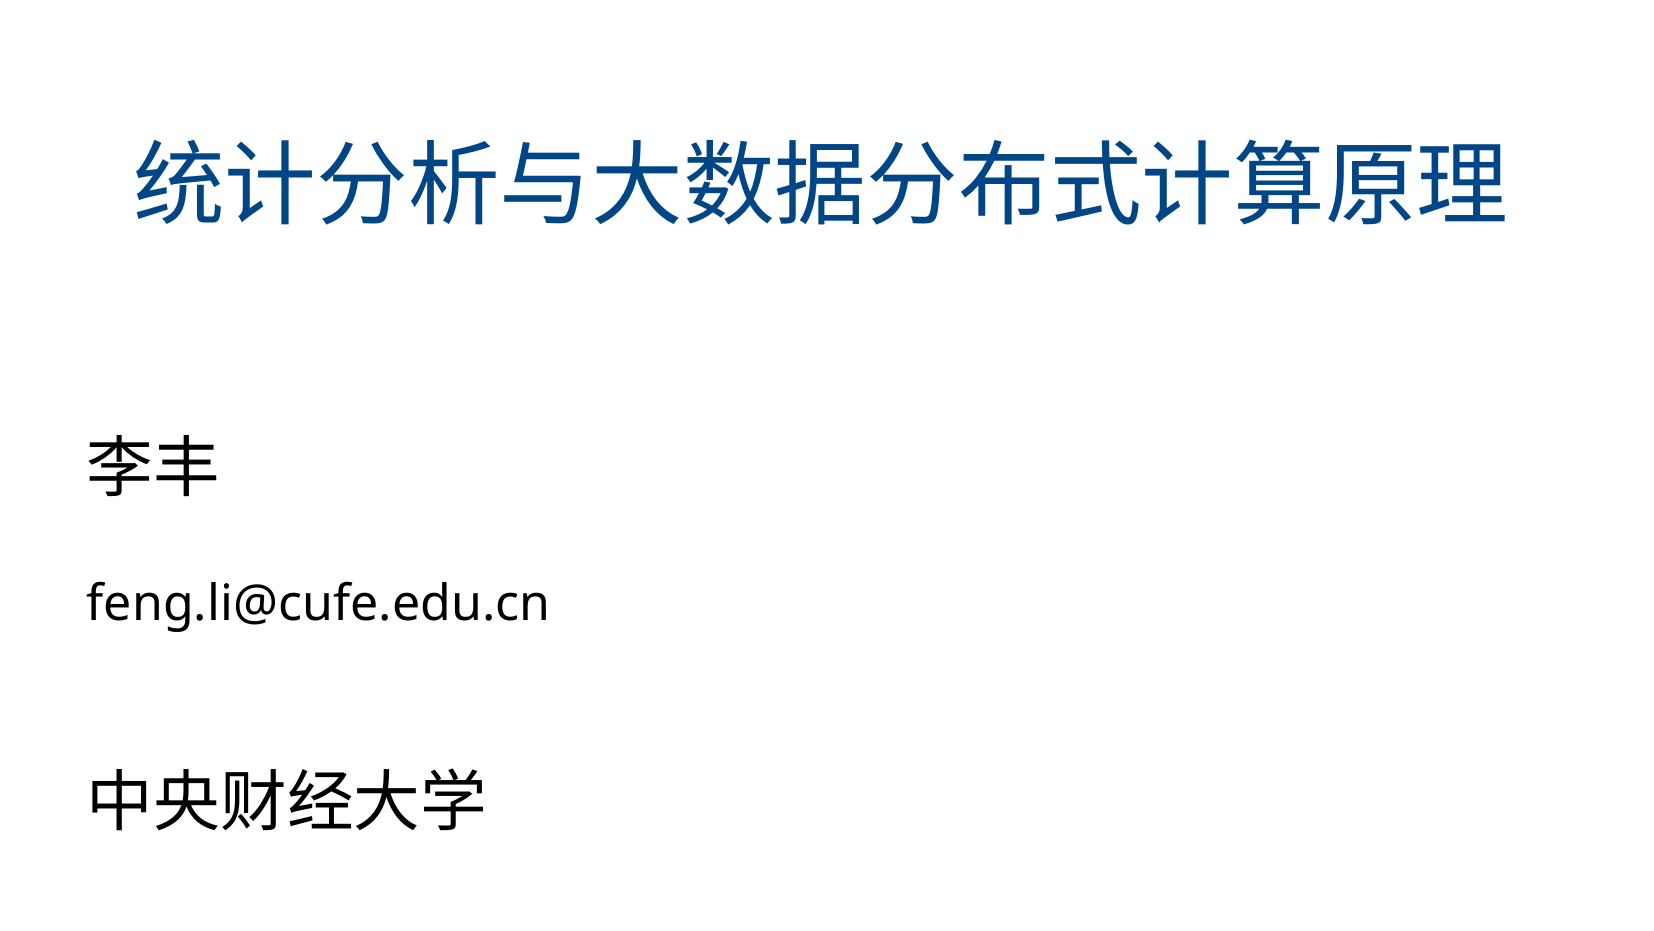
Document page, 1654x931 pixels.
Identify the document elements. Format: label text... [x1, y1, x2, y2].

title 统计分析与大数据分布式计算原理 [75, 85, 1568, 271]
subtitle 李丰 feng.li@cufe.edu.cn 中央财经大学 [86, 360, 1576, 900]
